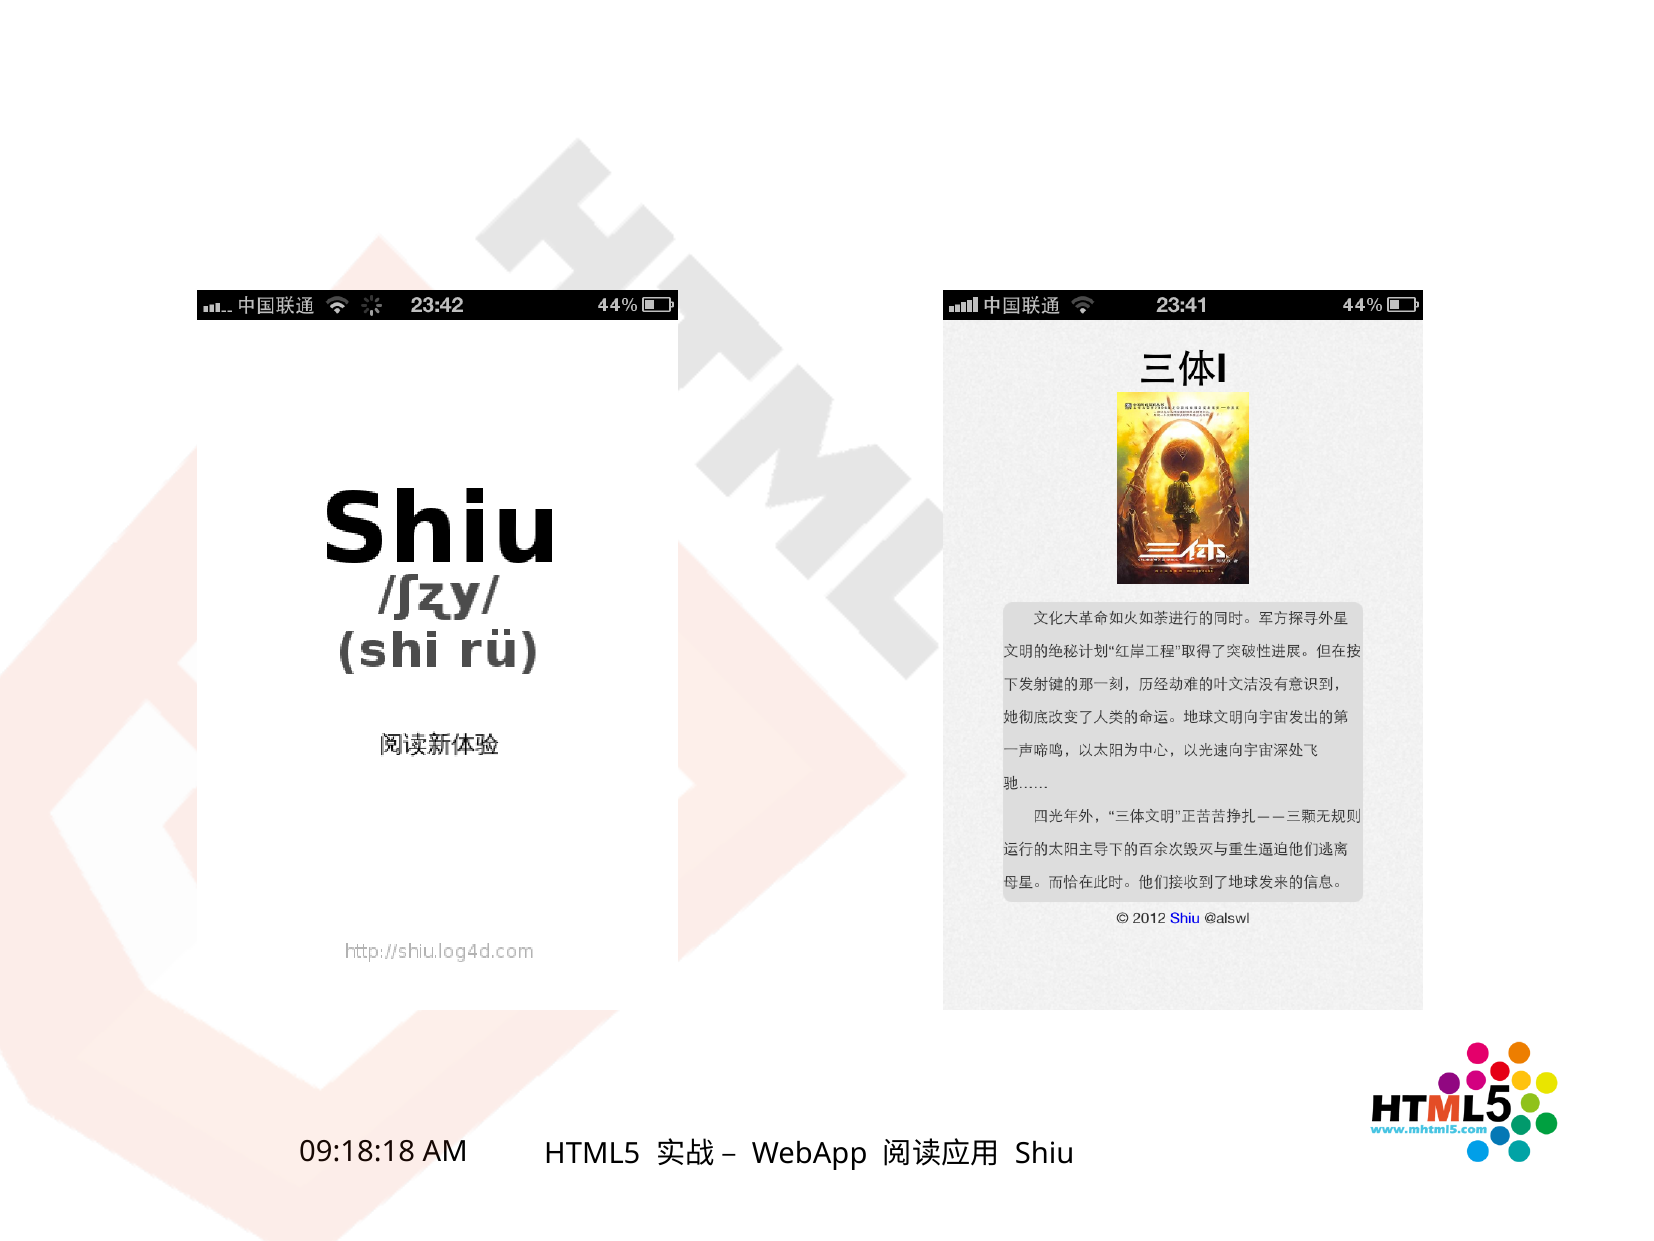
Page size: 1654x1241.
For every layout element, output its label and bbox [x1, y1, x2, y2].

picture [0, 0, 1423, 1241]
picture [1352, 1021, 1572, 1182]
